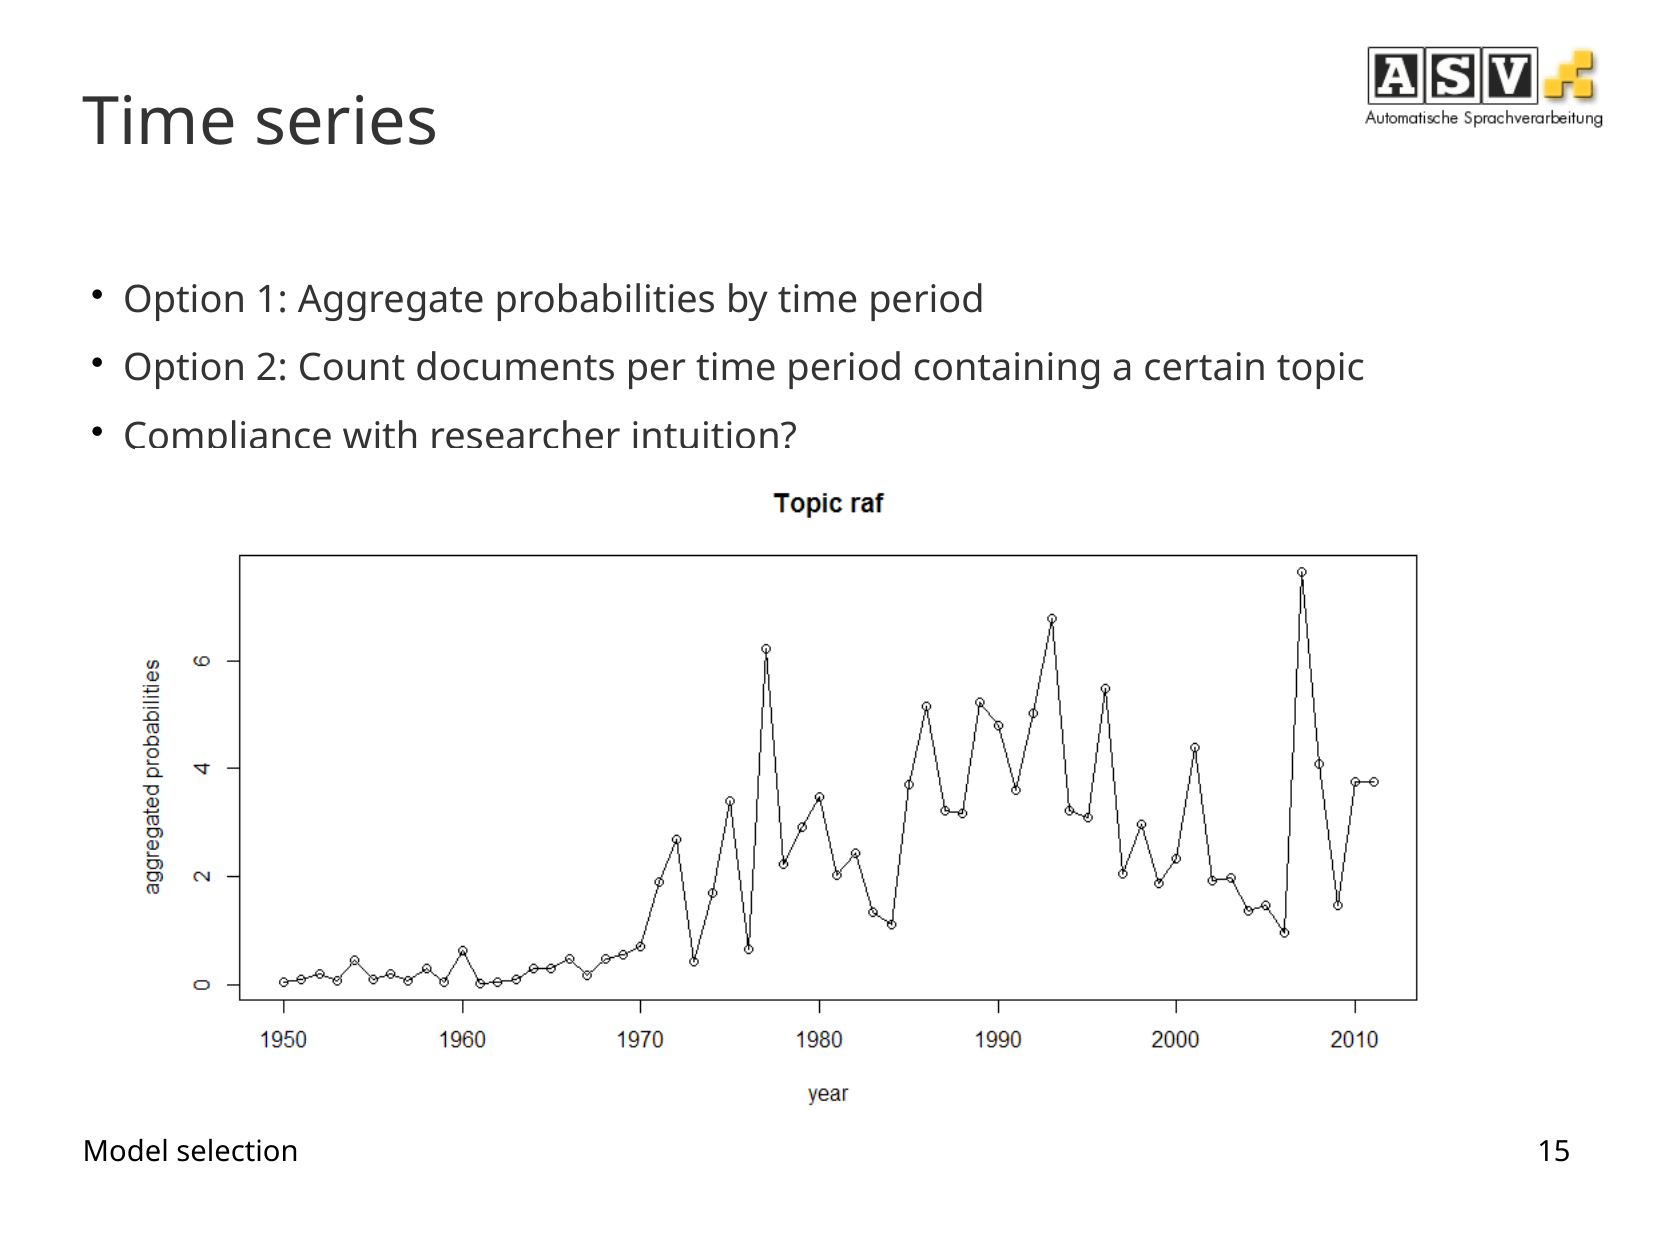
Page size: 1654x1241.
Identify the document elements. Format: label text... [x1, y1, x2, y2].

title Time series [82, 49, 1347, 189]
list Option 1: Aggregate probabilities by time period Option 2: Count documents per time period containing a certain topic Compliance with researcher intuition? [82, 271, 1538, 461]
picture [1364, 43, 1605, 129]
picture [135, 448, 1471, 1134]
